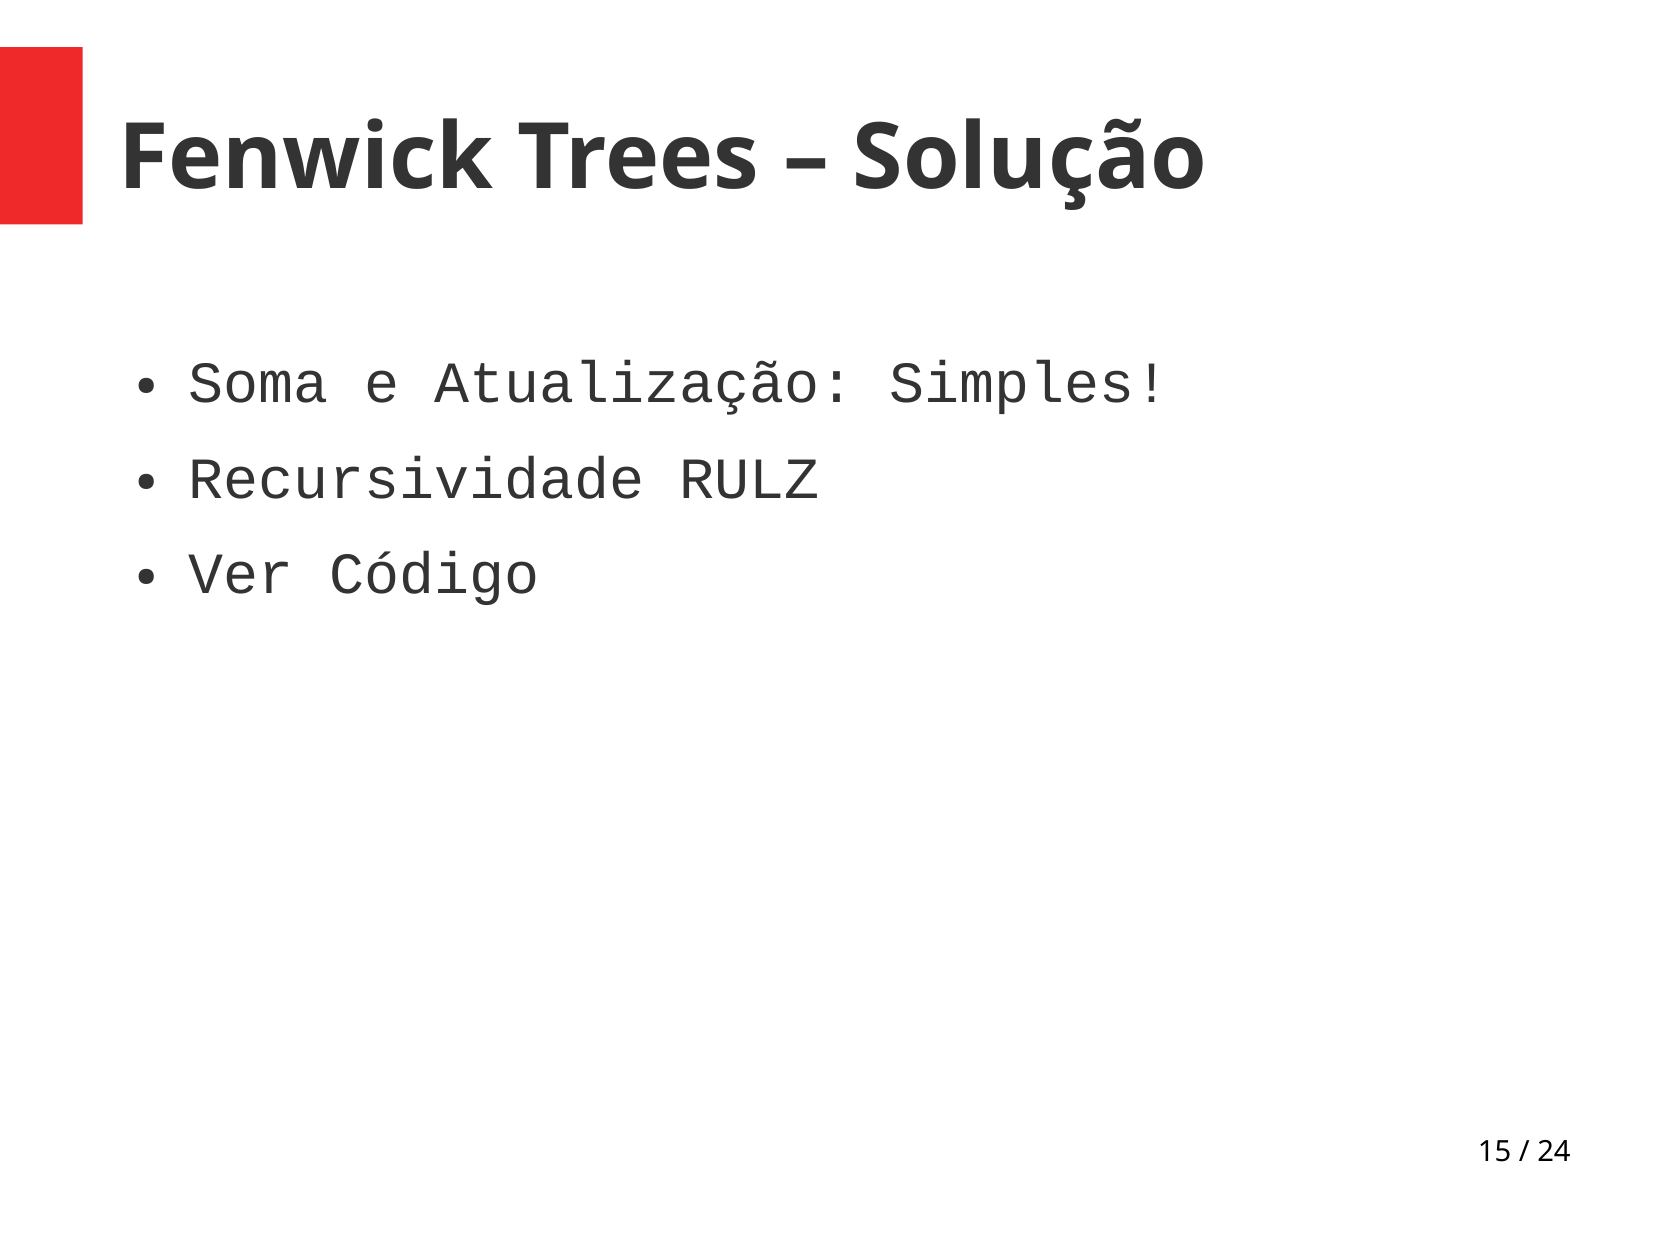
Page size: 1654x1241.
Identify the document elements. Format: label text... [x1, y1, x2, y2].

title Fenwick Trees – Solução [118, 49, 1571, 257]
list Soma e Atualização: Simples! Recursividade RULZ Ver Código [118, 354, 1536, 1074]
